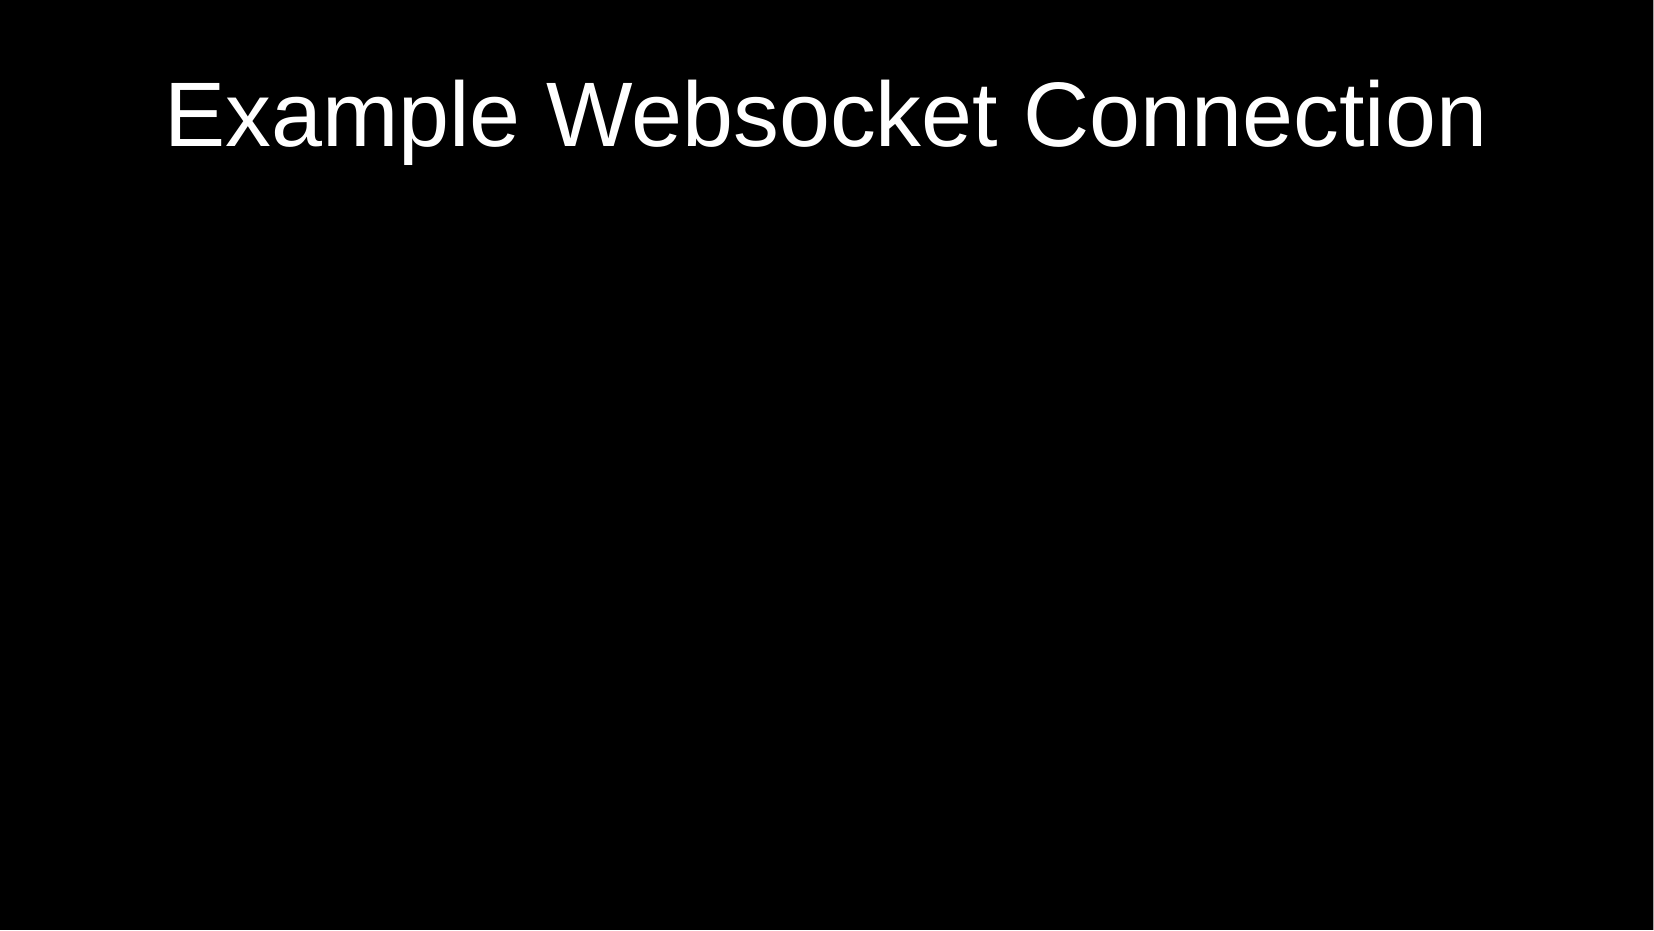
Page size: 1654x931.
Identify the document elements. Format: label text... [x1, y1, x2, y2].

title Example Websocket Connection [82, 37, 1571, 193]
